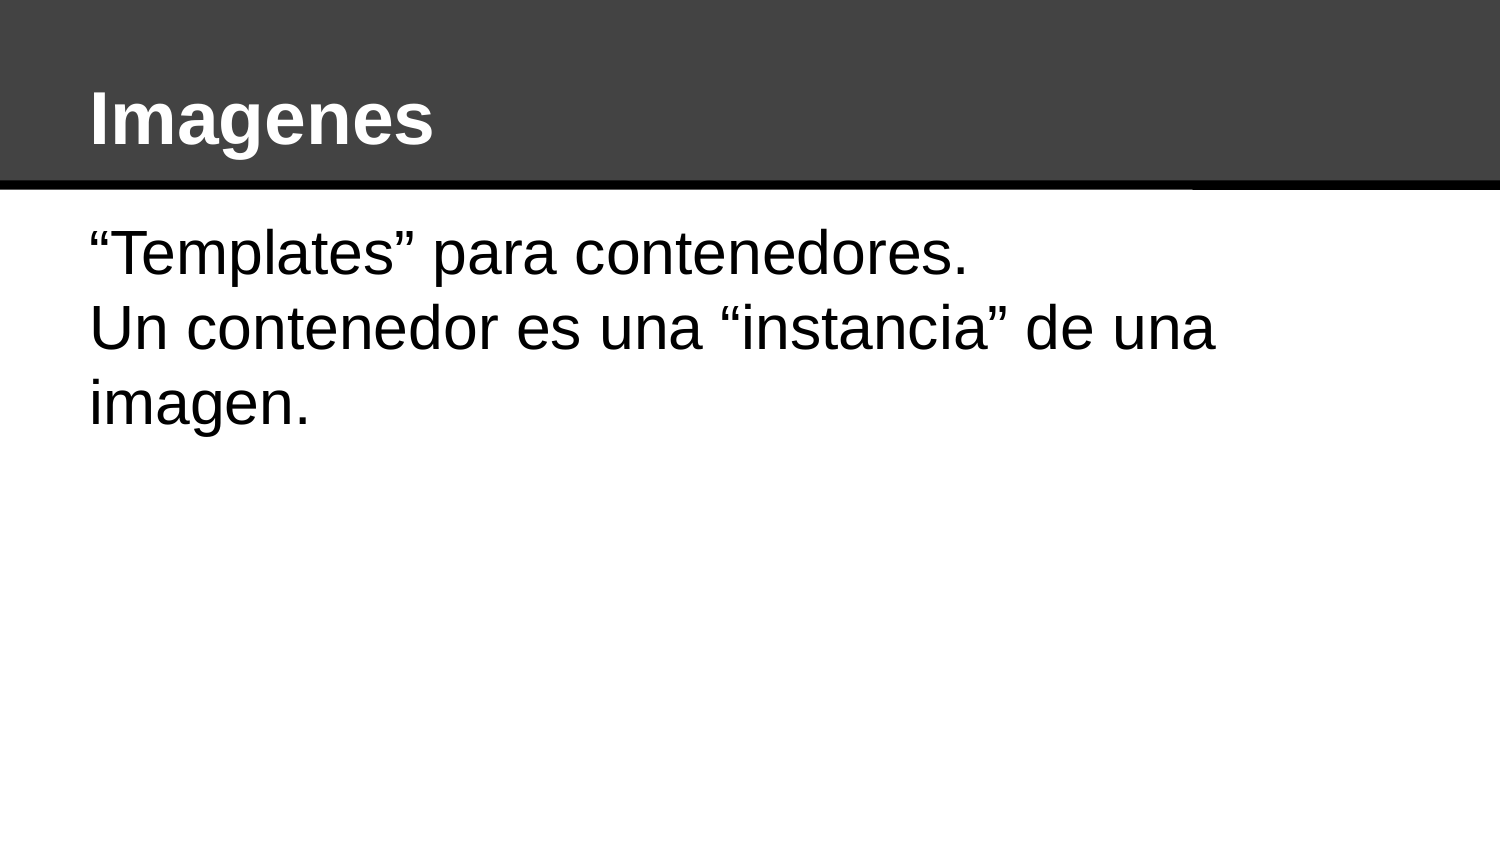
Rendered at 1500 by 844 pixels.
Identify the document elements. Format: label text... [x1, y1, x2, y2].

text_box “Templates” para contenedores. Un contenedor es una “instancia” de una imagen. [75, 196, 1425, 808]
text_box Imagenes [75, 33, 1425, 175]
